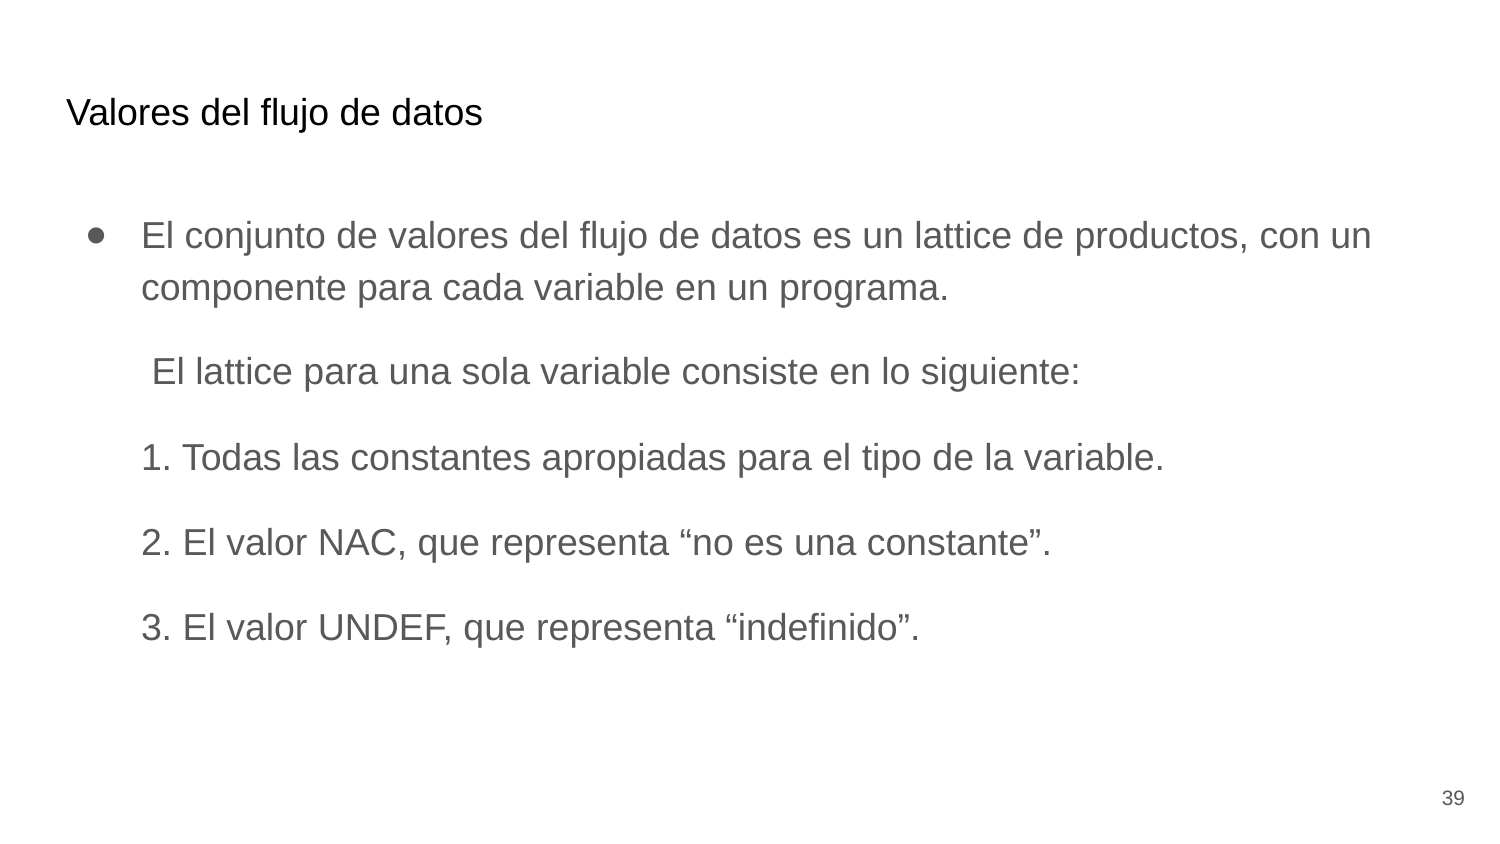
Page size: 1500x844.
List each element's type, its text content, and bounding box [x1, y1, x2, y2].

list El conjunto de valores del flujo de datos es un lattice de productos, con un componente para cada variable en un programa. El lattice para una sola variable consiste en lo siguiente: 1. Todas las constantes apropiadas para el tipo de la variable. 2. El valor NAC, que representa “no es una constante”. 3. El valor UNDEF, que representa “indefinido”. [51, 189, 1449, 750]
title Valores del flujo de datos [51, 72, 1449, 167]
slide_number <number> [1389, 764, 1480, 830]
